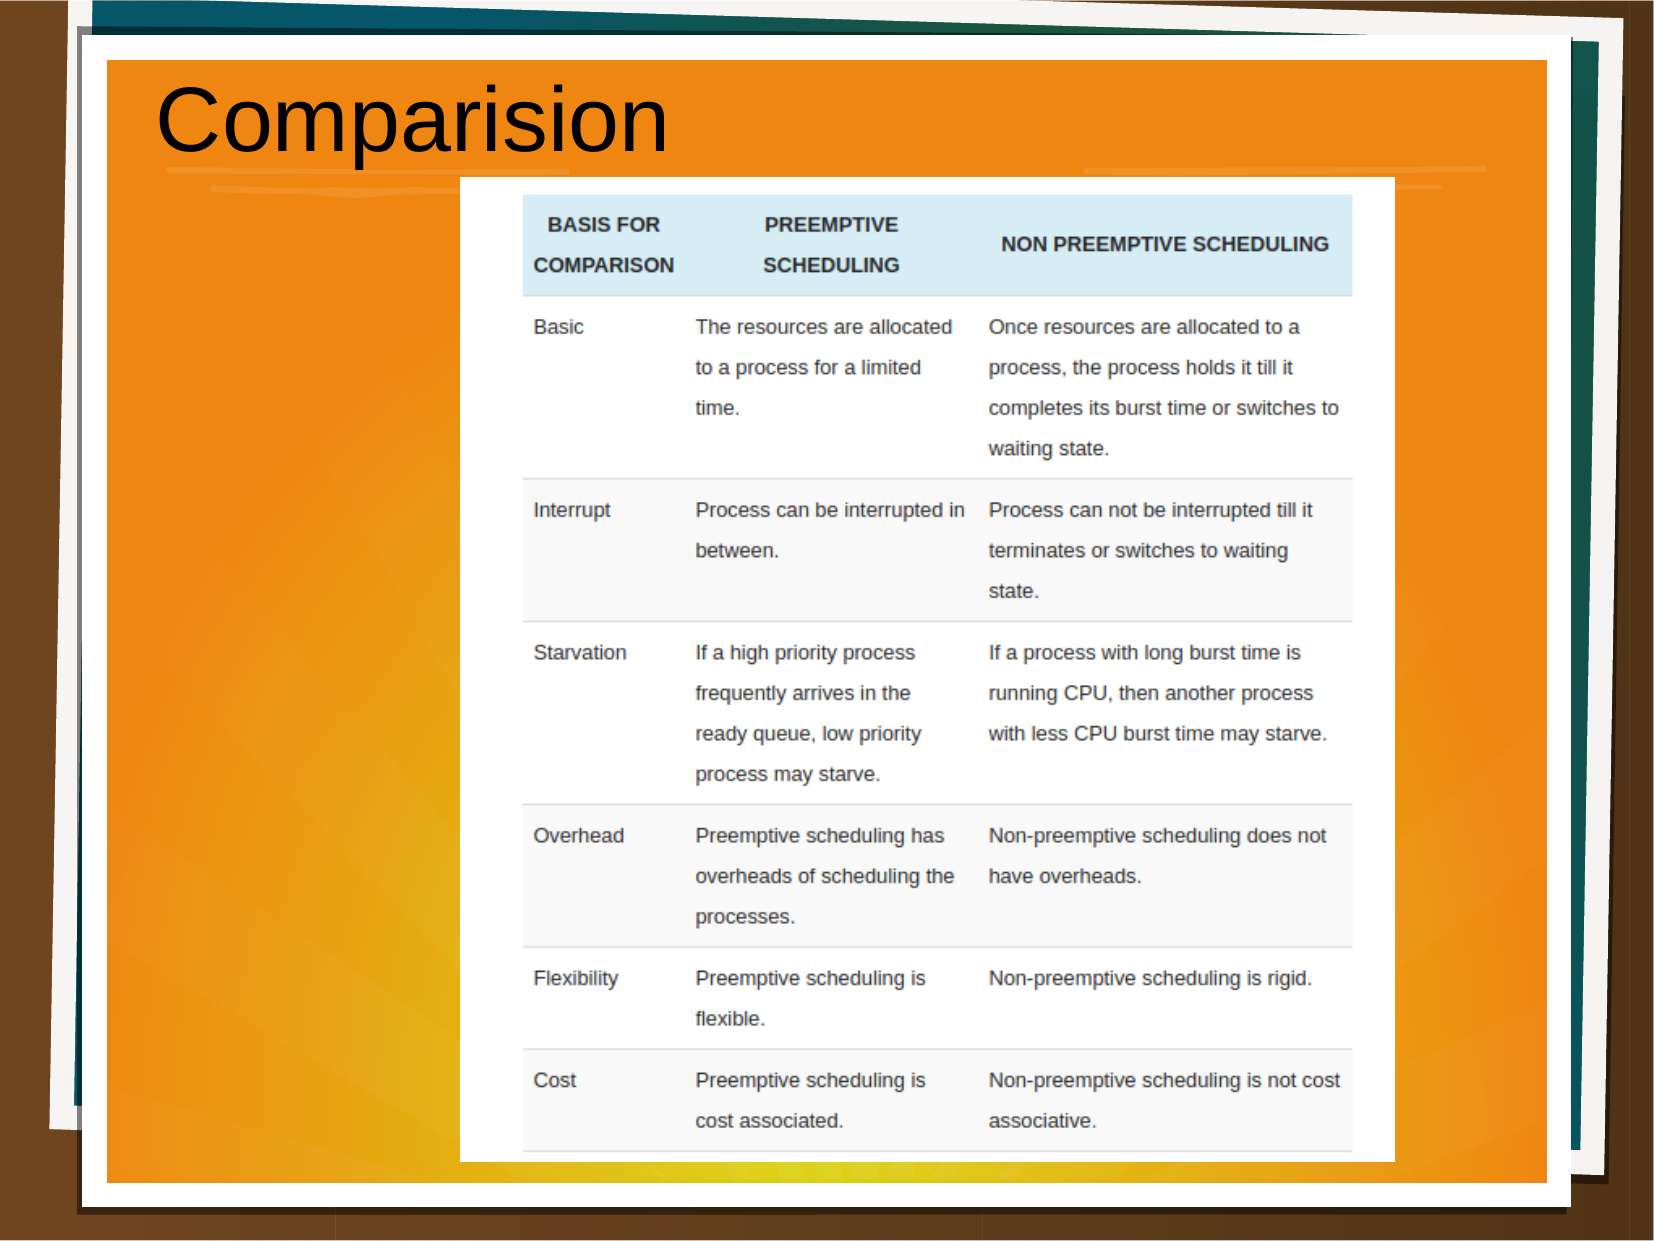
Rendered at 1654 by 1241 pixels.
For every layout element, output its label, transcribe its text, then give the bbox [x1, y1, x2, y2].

picture [460, 177, 1395, 1162]
title Comparision [153, 51, 674, 189]
